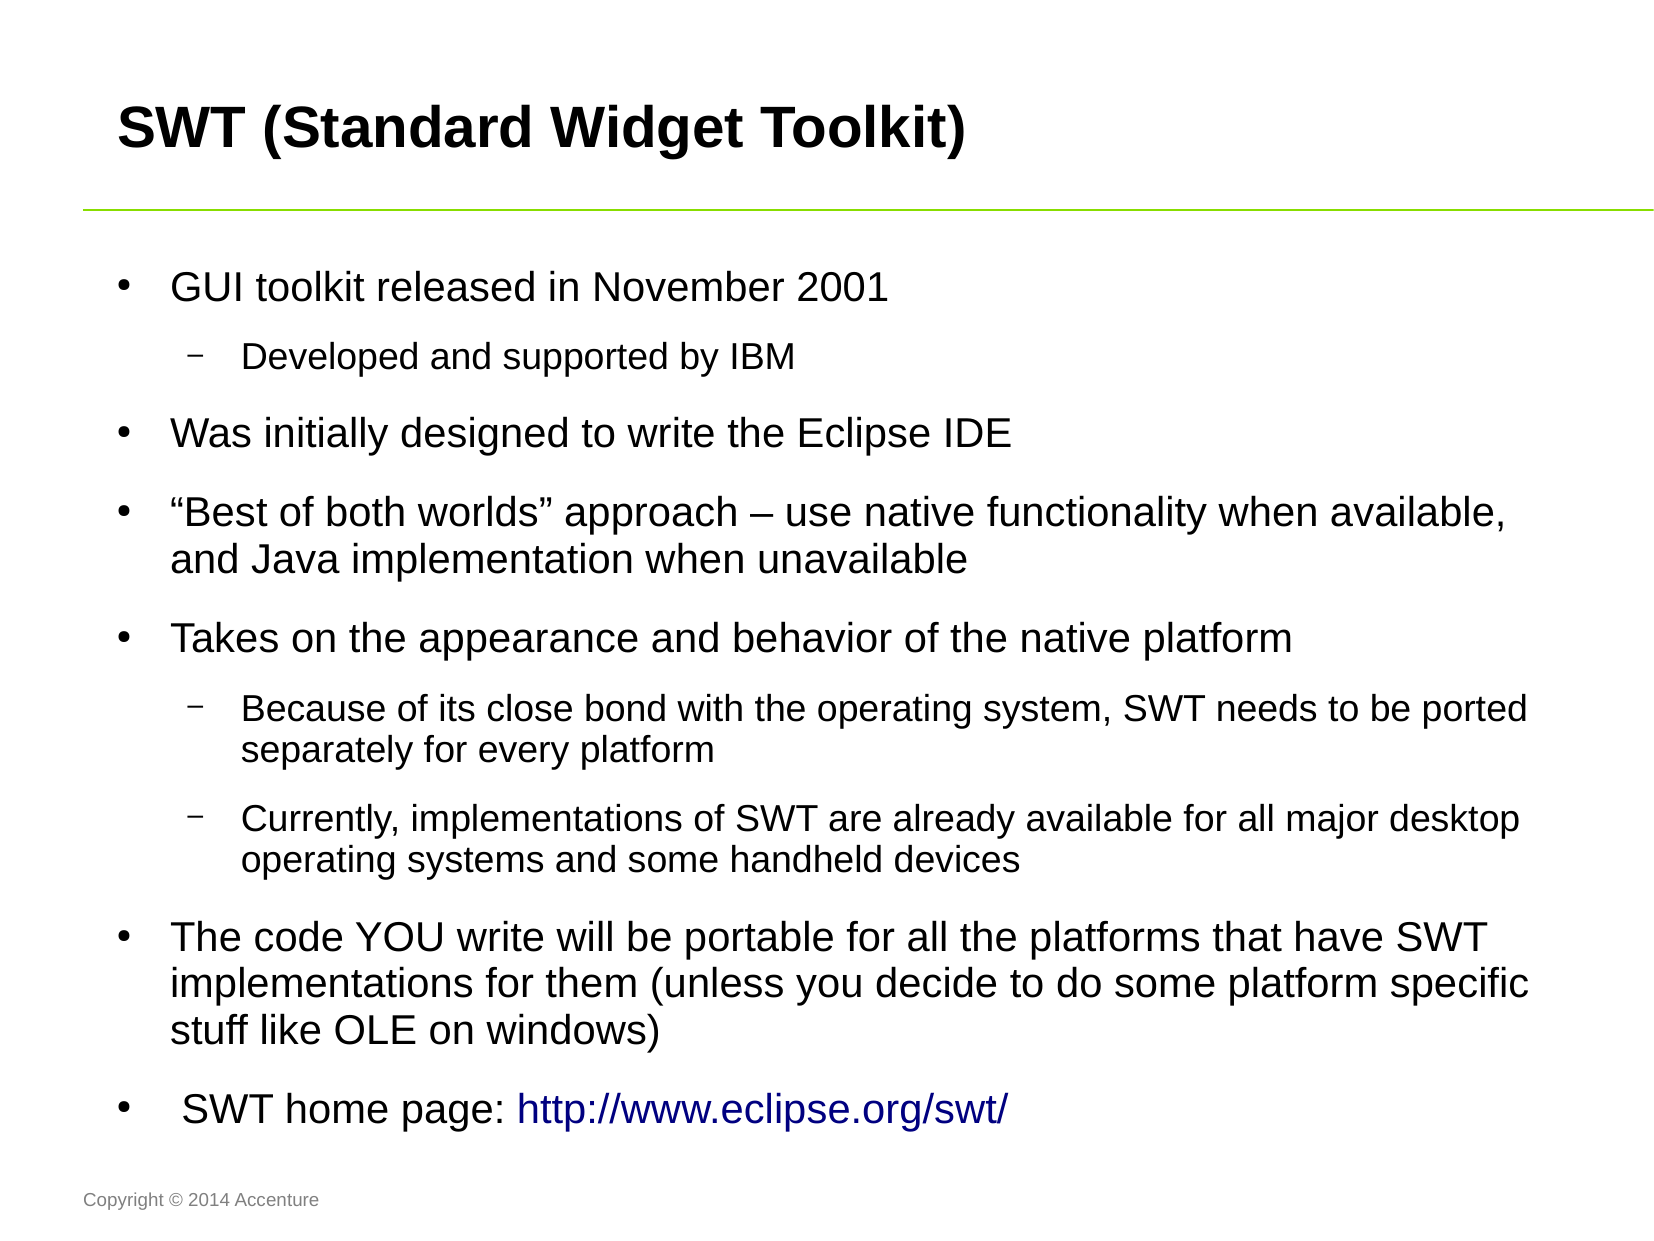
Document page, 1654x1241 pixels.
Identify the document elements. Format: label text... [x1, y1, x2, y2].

title SWT (Standard Widget Toolkit) [81, 56, 1654, 199]
list GUI toolkit released in November 2001 Developed and supported by IBM Was initially designed to write the Eclipse IDE “Best of both worlds” approach – use native functionality when available, and Java implementation when unavailable Takes on the appearance and behavior of the native platform Because of its close bond with the operating system, SWT needs to be ported separately for every platform Currently, implementations of SWT are already available for all major desktop operating systems and some handheld devices The code YOU write will be portable for all the platforms that have SWT implementations for them (unless you decide to do some platform specific stuff like OLE on windows) SWT home page: http://www.eclipse.org/swt/ [84, 255, 1573, 1166]
